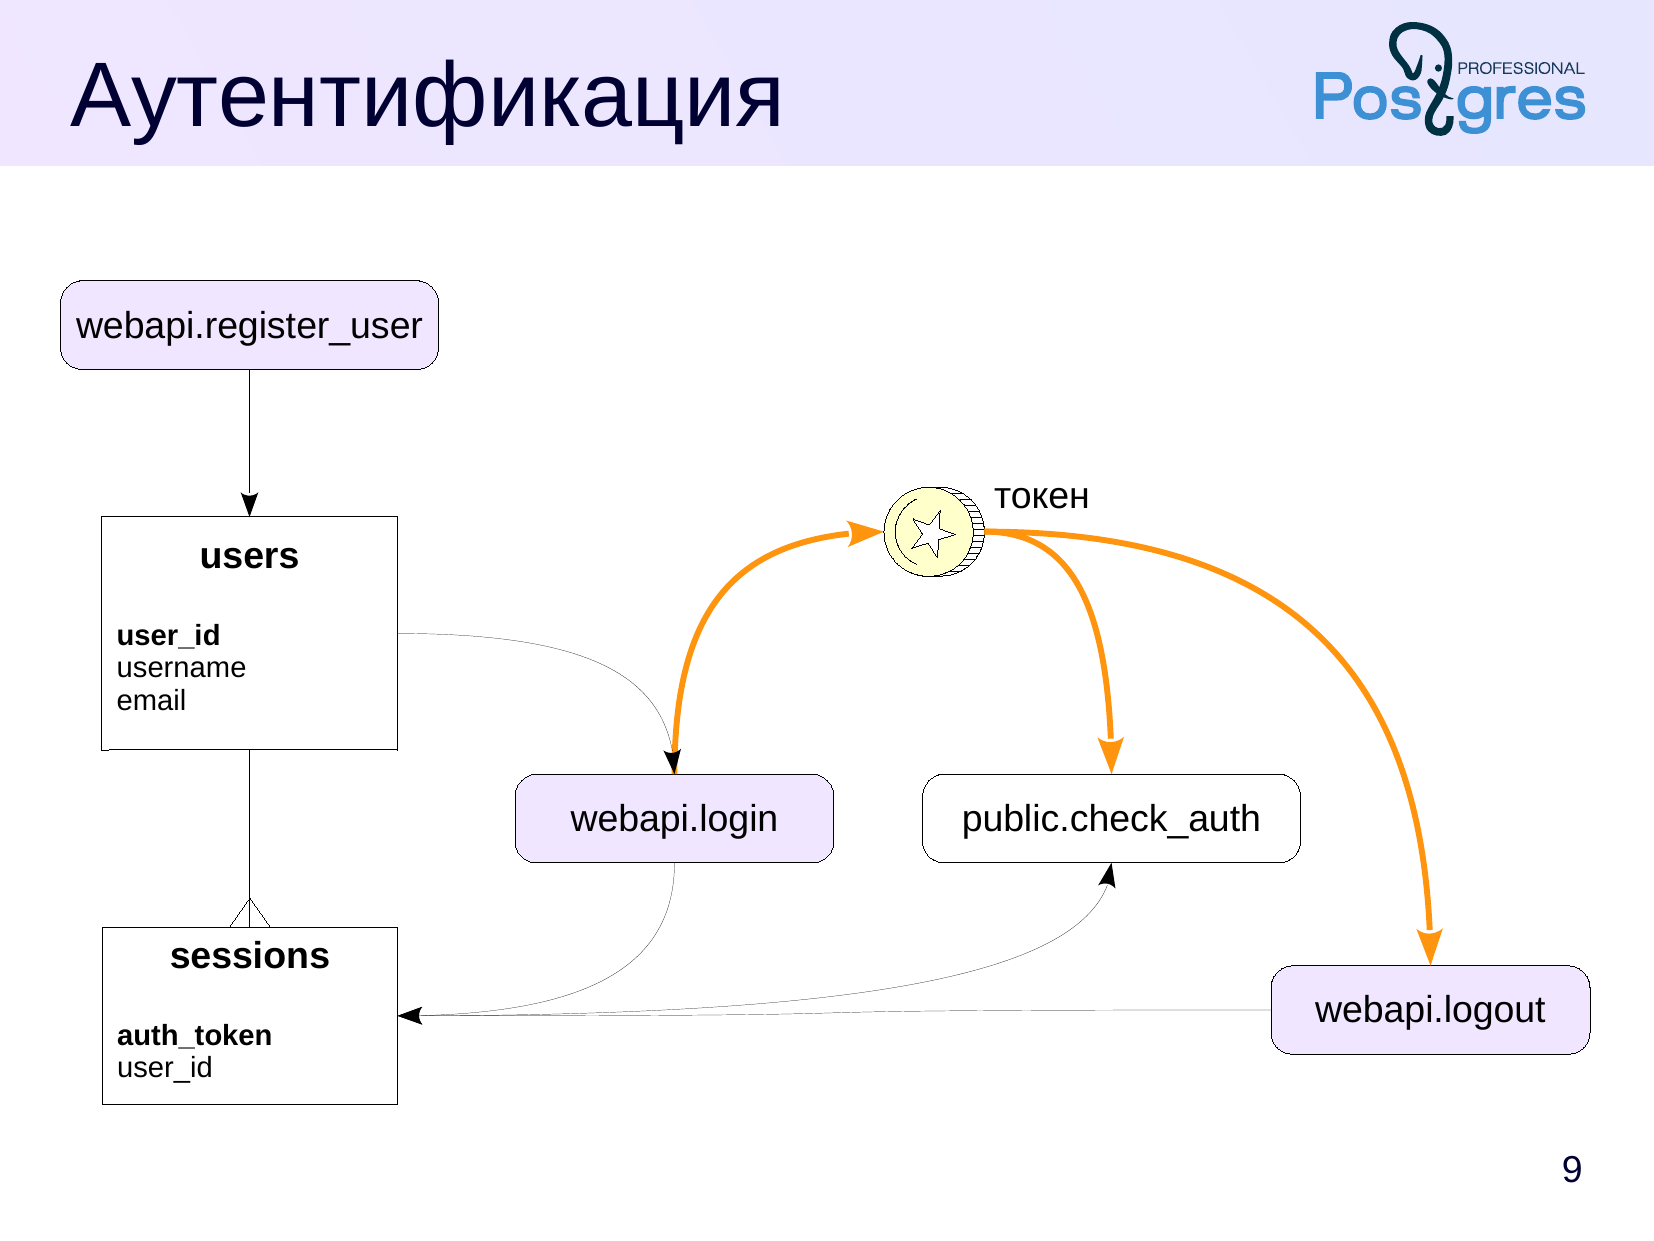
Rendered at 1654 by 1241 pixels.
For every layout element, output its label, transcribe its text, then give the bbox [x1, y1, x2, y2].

text_box webapi.register_user [60, 280, 439, 370]
text_box [883, 487, 985, 577]
text_box users user_id username email [101, 516, 398, 751]
text_box webapi.logout [1271, 965, 1591, 1055]
title Аутентификация [70, 43, 1241, 147]
text_box webapi.login [515, 774, 834, 863]
text_box public.check_auth [922, 774, 1301, 863]
text_box sessions auth_token user_id [102, 927, 398, 1105]
text_box токен [979, 467, 1106, 524]
